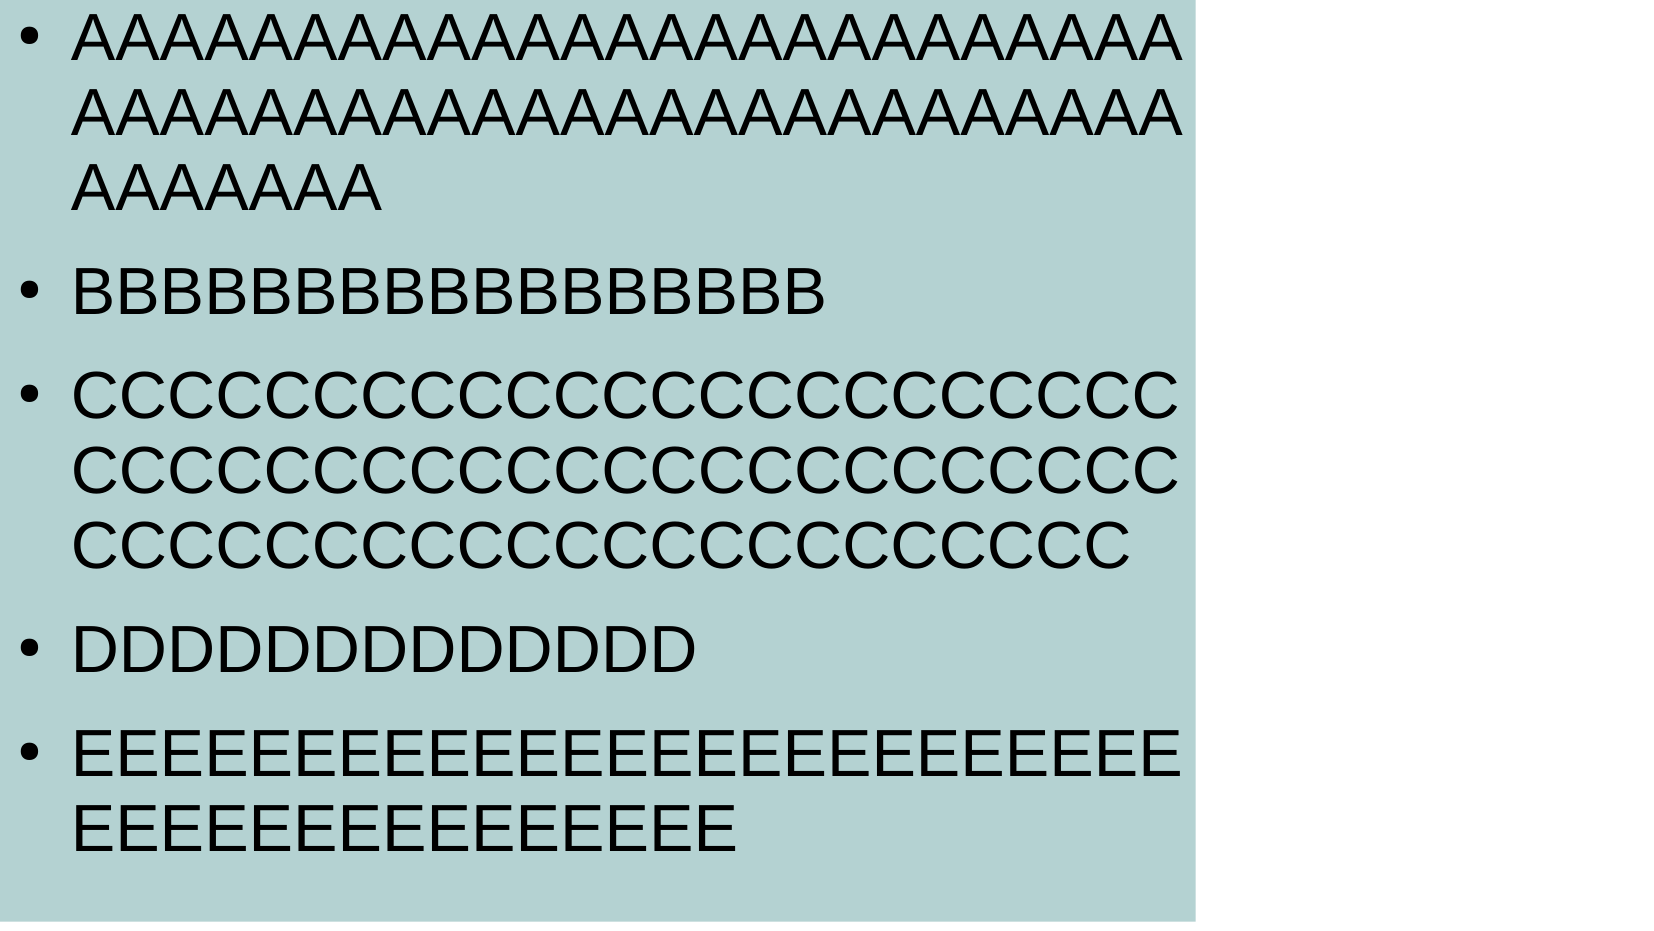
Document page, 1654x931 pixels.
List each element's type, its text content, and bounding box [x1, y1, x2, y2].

list AAAAAAAAAAAAAAAAAAAAAAAAAAAAAAAAAAAAAAAAAAAAAAAAAAAAAAAAA BBBBBBBBBBBBBBBBB CCCCCCCCCCCCCCCCCCCCCCCCCCCCCCCCCCCCCCCCCCCCCCCCCCCCCCCCCCCCCCCCCCCC DDDDDDDDDDDDD EEEEEEEEEEEEEEEEEEEEEEEEEEEEEEEEEEEEEEEE [0, 0, 1196, 922]
